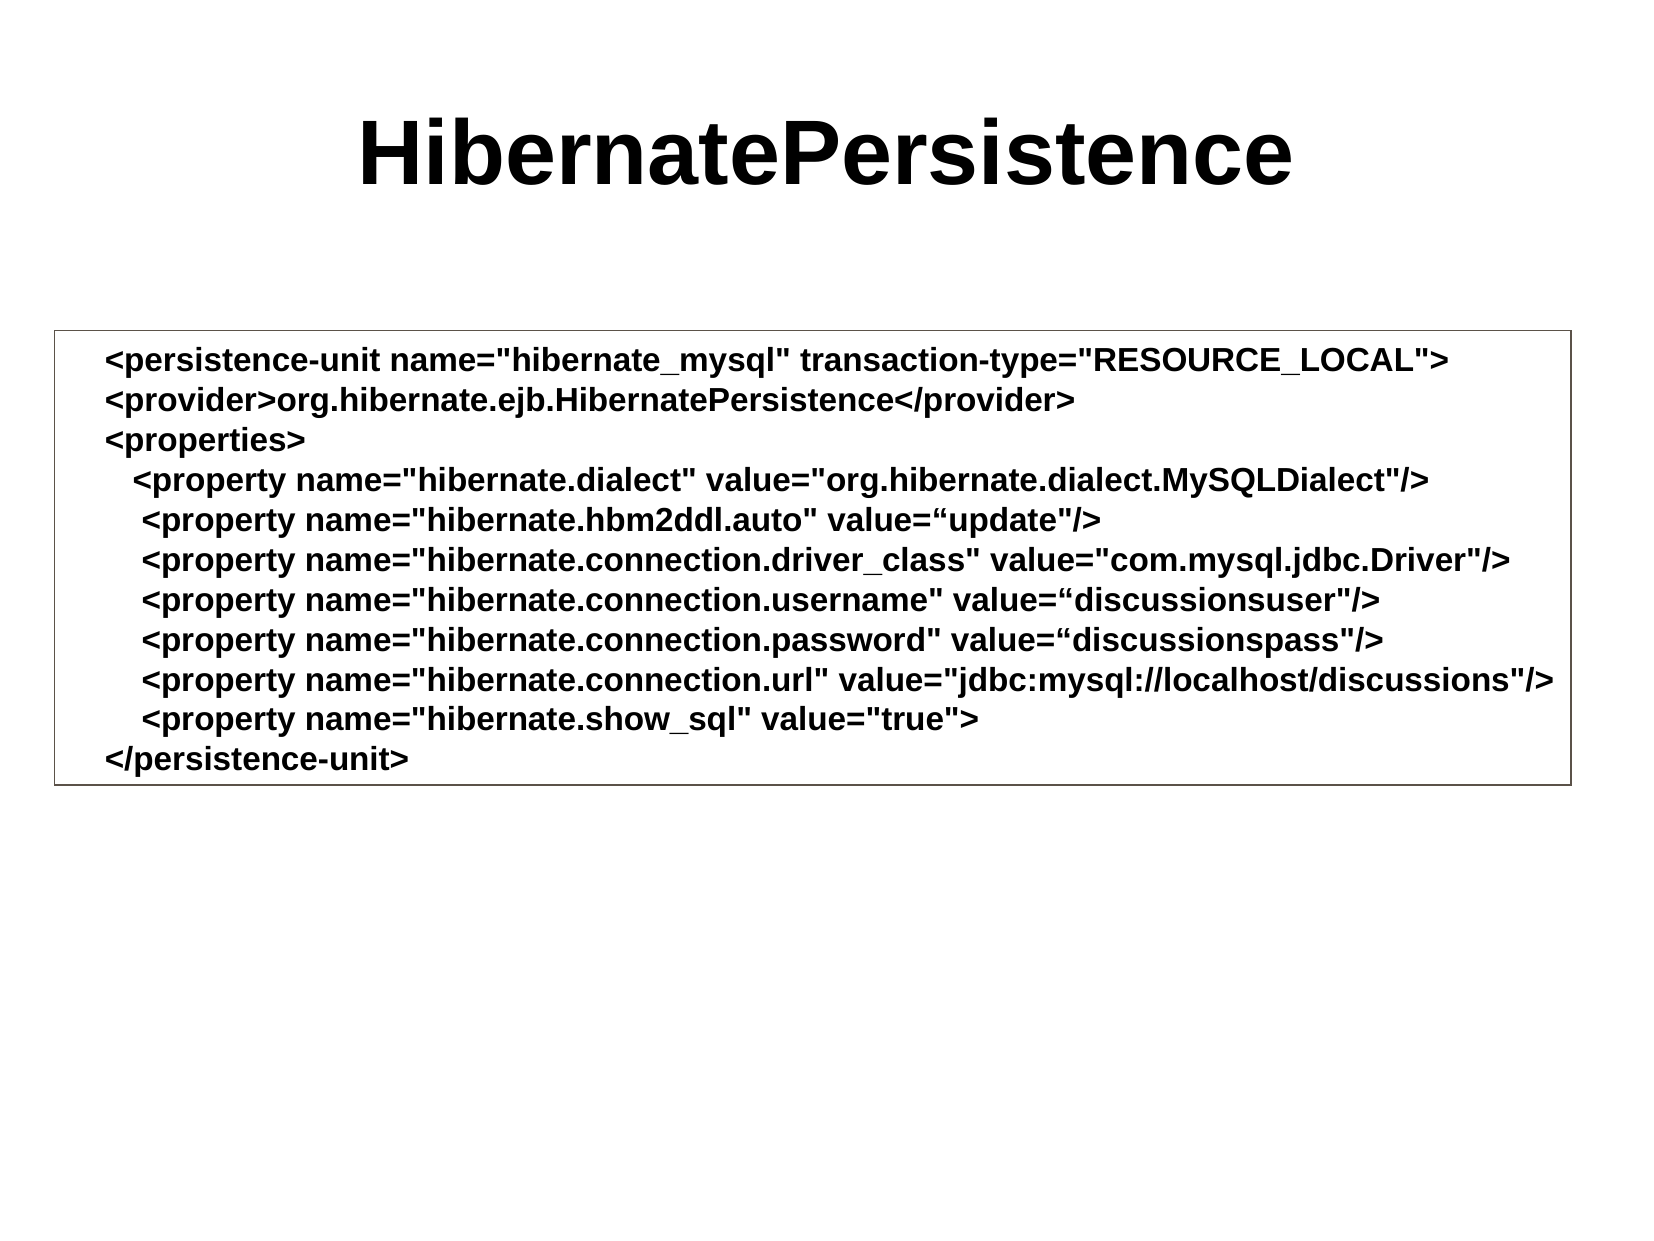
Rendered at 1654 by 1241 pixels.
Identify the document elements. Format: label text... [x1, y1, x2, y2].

title HibernatePersistence [82, 49, 1571, 257]
text_box <persistence-unit name="hibernate_mysql" transaction-type="RESOURCE_LOCAL"> <provider>org.hibernate.ejb.HibernatePersistence</provider> <properties> <property name="hibernate.dialect" value="org.hibernate.dialect.MySQLDialect"/> <property name="hibernate.hbm2ddl.auto" value=“update"/> <property name="hibernate.connection.driver_class" value="com.mysql.jdbc.Driver"/> <property name="hibernate.connection.username" value=“discussionsuser"/> <property name="hibernate.connection.password" value=“discussionspass"/> <property name="hibernate.connection.url" value="jdbc:mysql://localhost/discussions"/> <property name="hibernate.show_sql" value="true"> </persistence-unit> [54, 330, 1572, 786]
